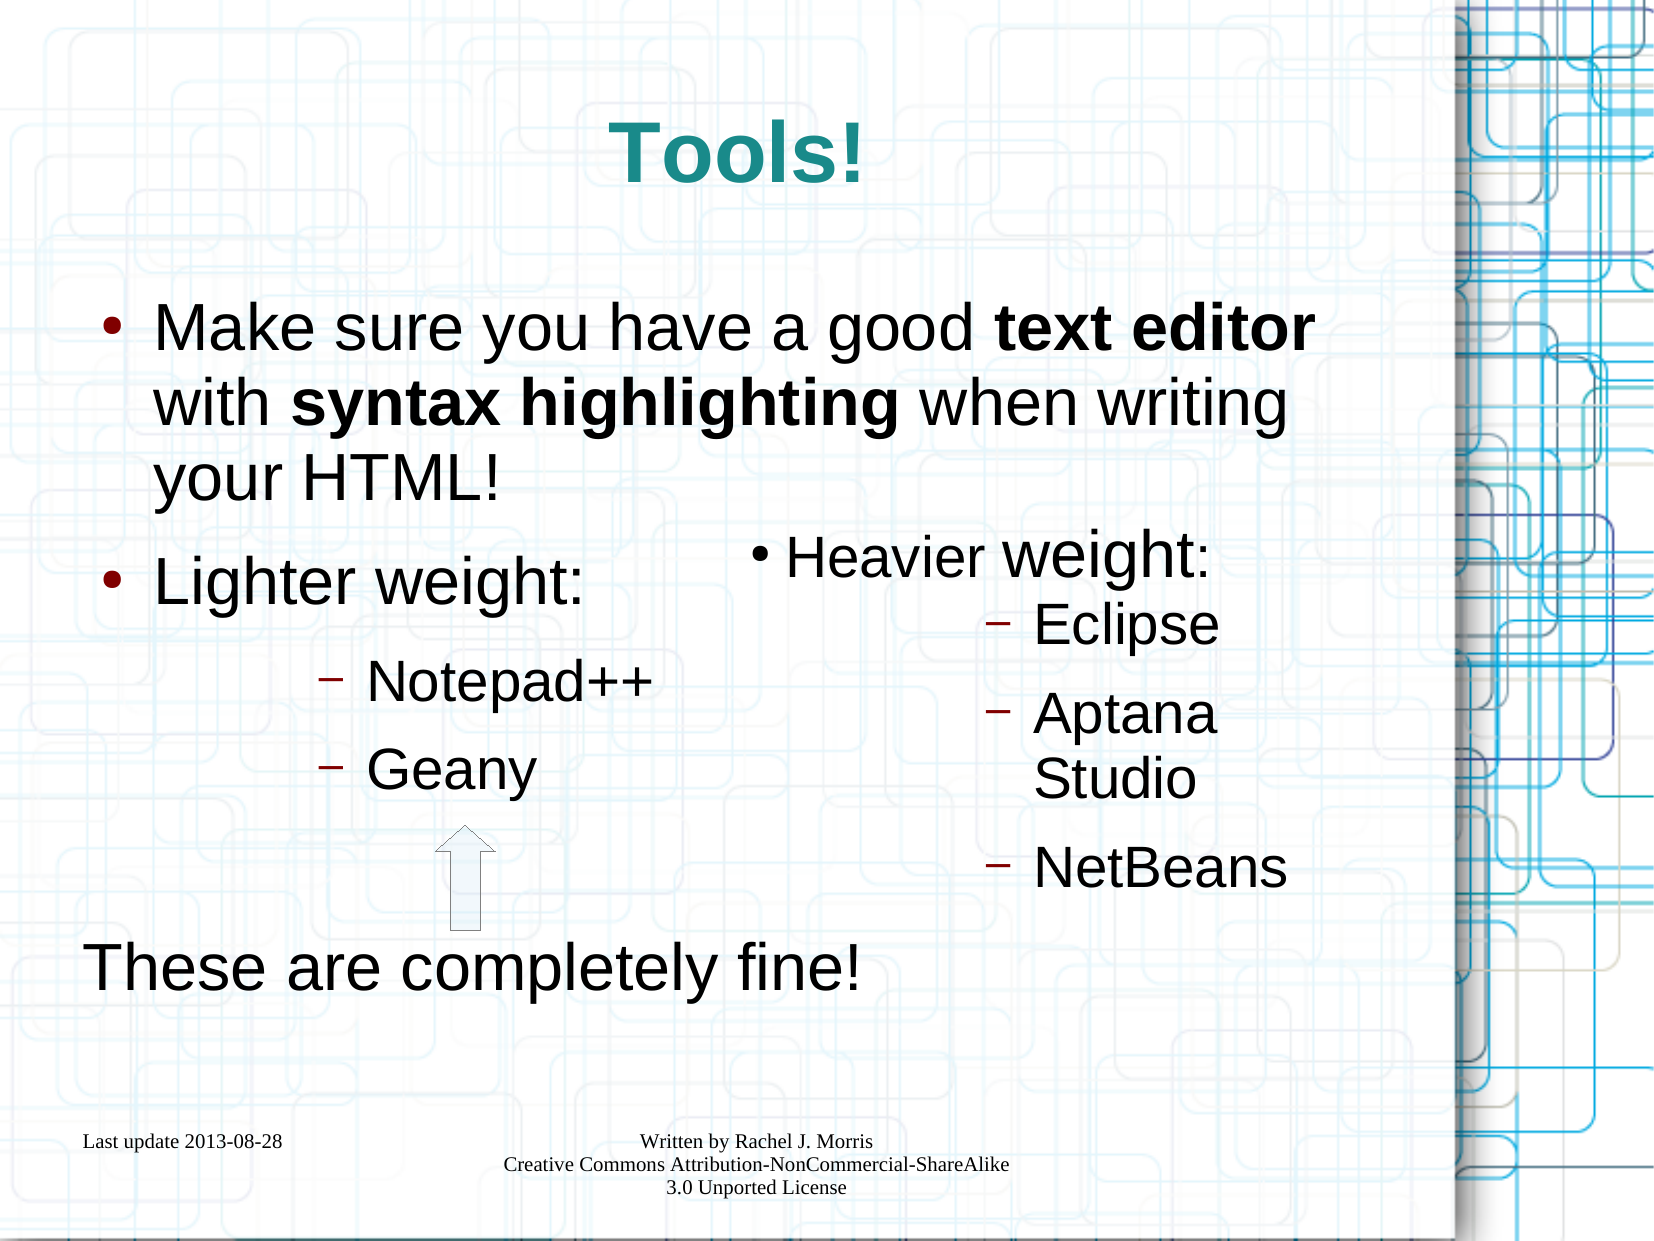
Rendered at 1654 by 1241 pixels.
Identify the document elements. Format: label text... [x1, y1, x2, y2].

text_box Heavier weight: Eclipse Aptana Studio NetBeans [735, 510, 1396, 991]
list Make sure you have a good text editor with syntax highlighting when writing your HTML! Lighter weight: Notepad++ Geany These are completely fine! [82, 290, 1418, 1010]
picture [0, 0, 1654, 1241]
text_box [435, 825, 496, 931]
title Tools! [59, 49, 1418, 257]
